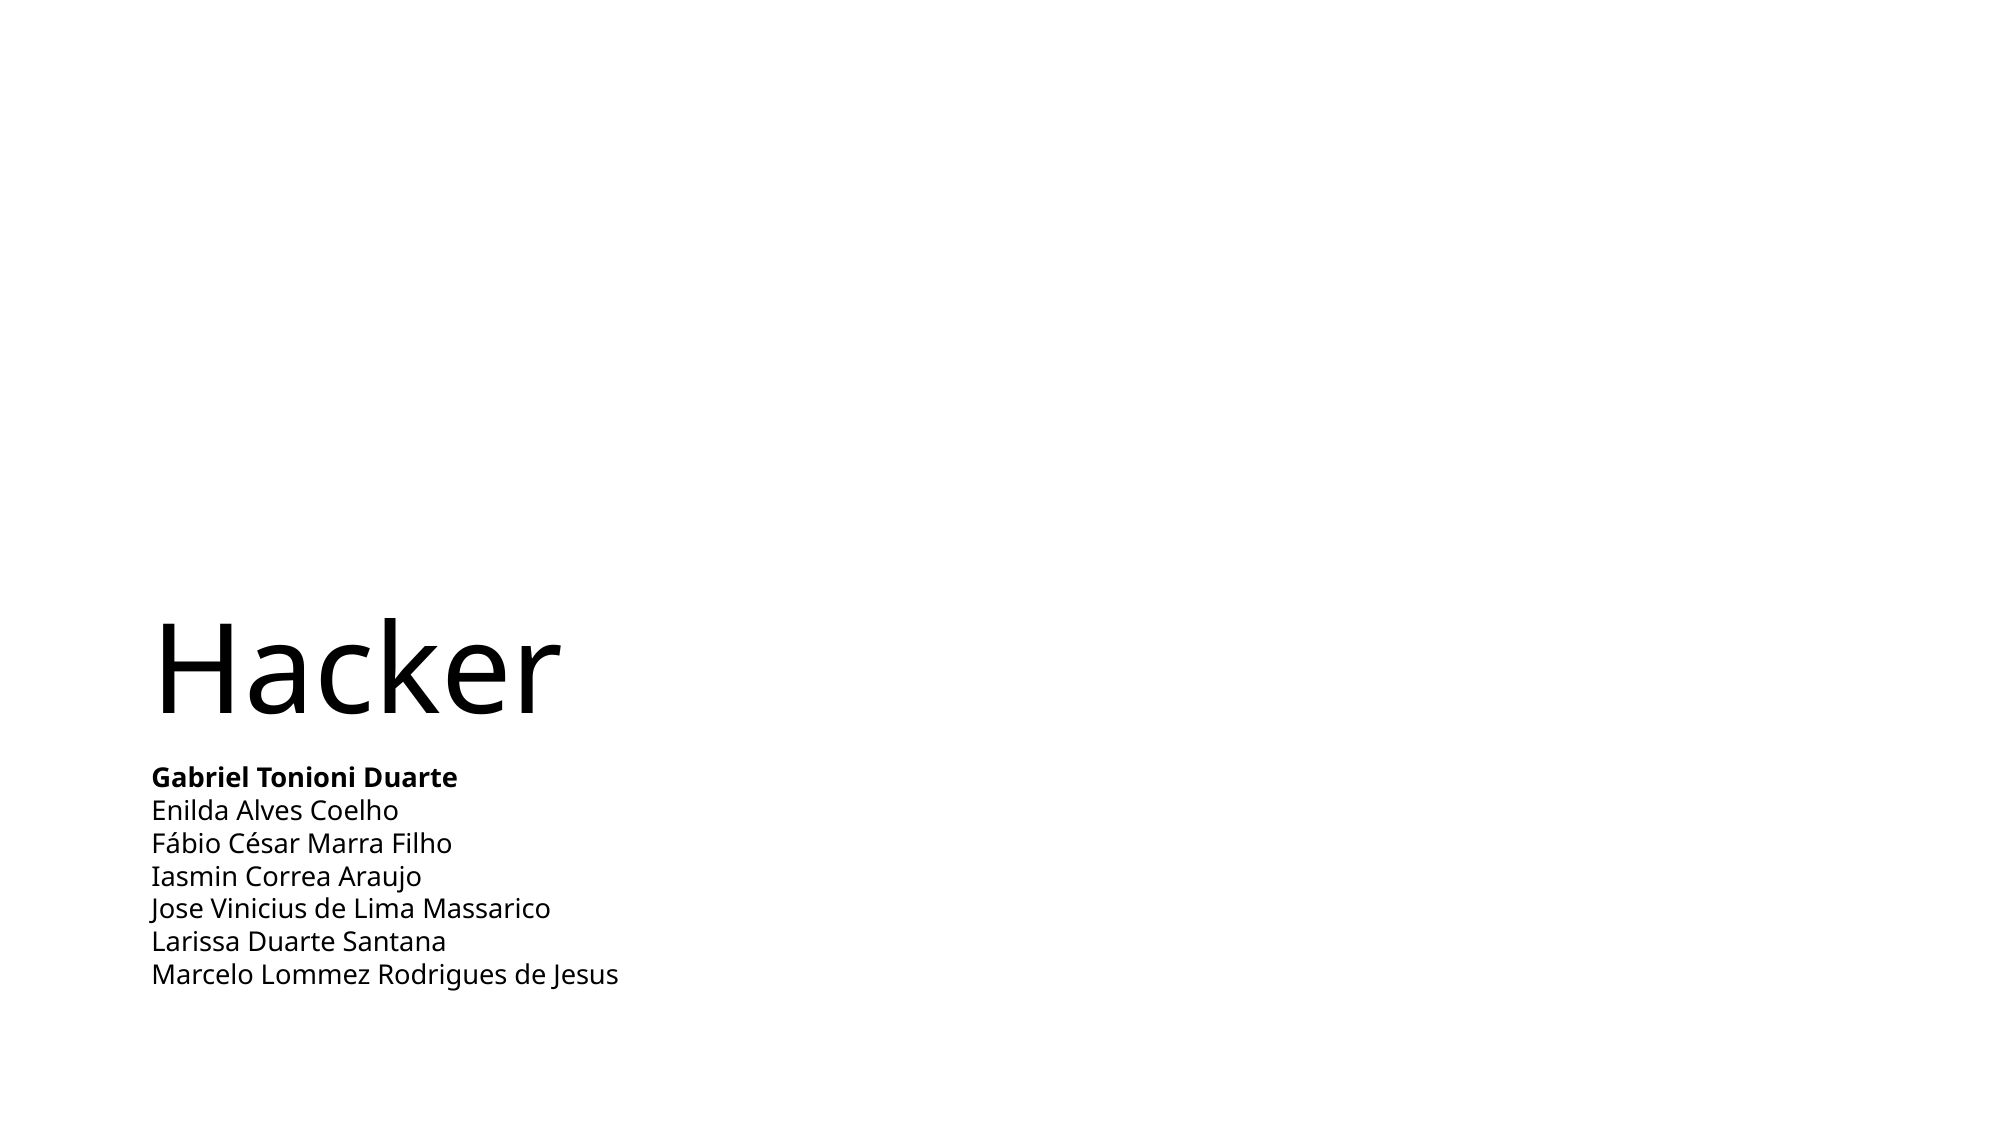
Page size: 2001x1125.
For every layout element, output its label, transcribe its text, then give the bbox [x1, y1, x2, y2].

list Gabriel Tonioni Duarte Enilda Alves Coelho Fábio César Marra Filho Iasmin Correa Araujo Jose Vinicius de Lima Massarico Larissa Duarte Santana Marcelo Lommez Rodrigues de Jesus [136, 752, 1862, 999]
title Hacker [136, 280, 1862, 749]
